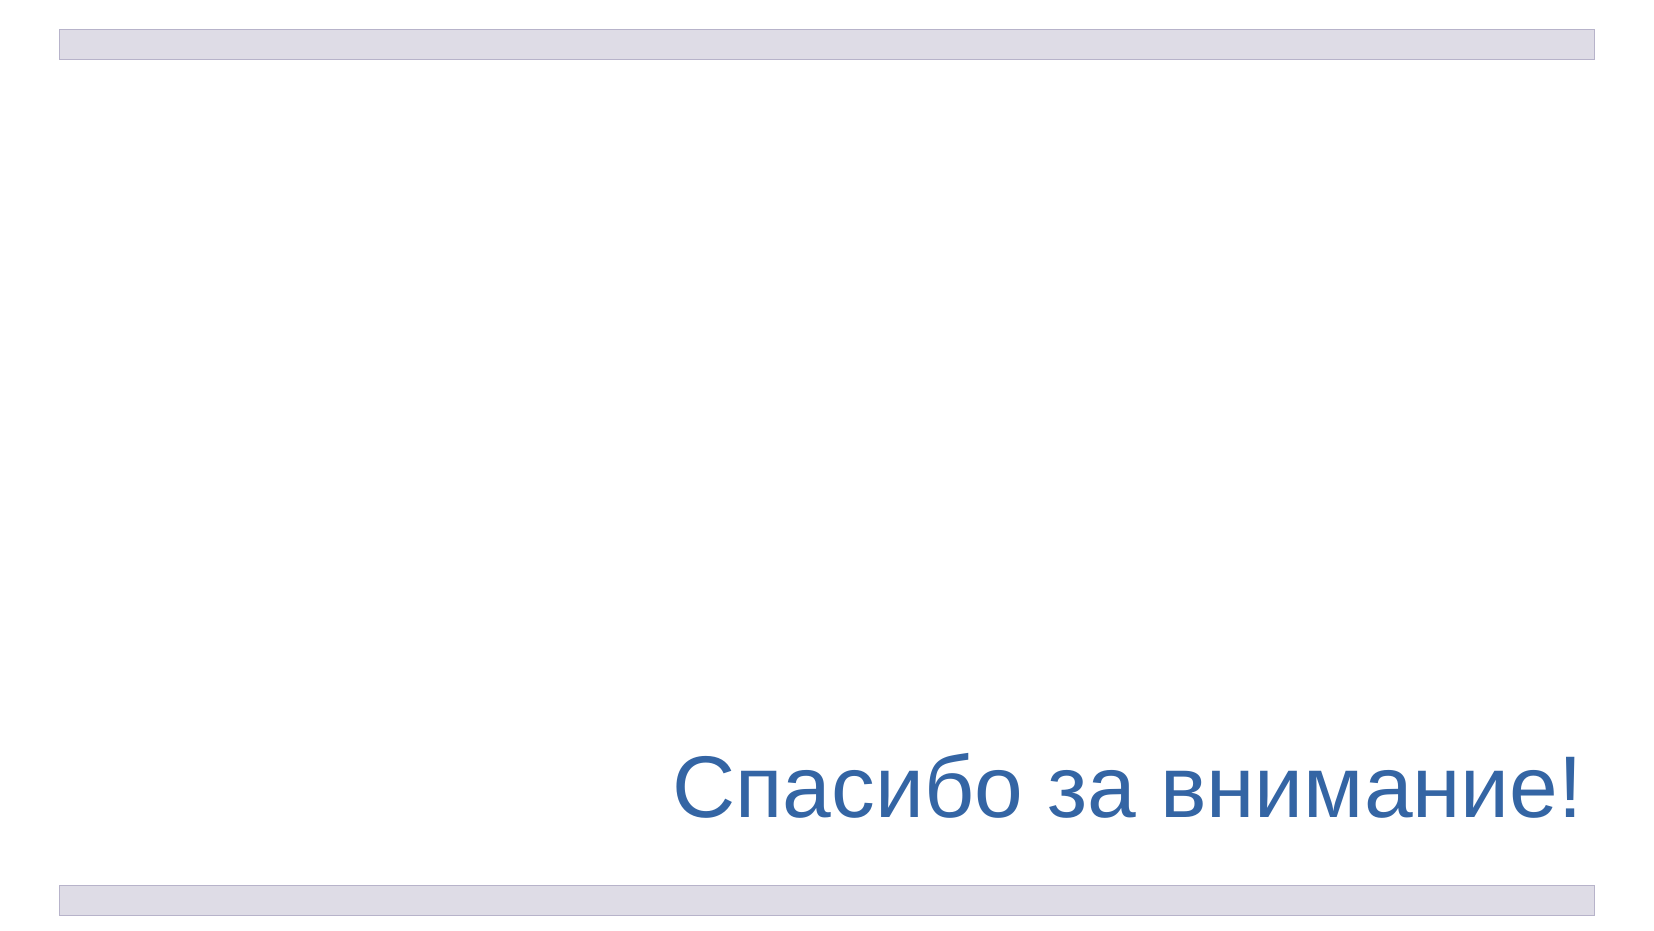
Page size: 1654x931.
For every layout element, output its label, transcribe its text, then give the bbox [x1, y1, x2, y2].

text_box [59, 29, 1595, 60]
text_box [59, 885, 1595, 916]
list Спасибо за внимание! [590, 738, 1595, 857]
